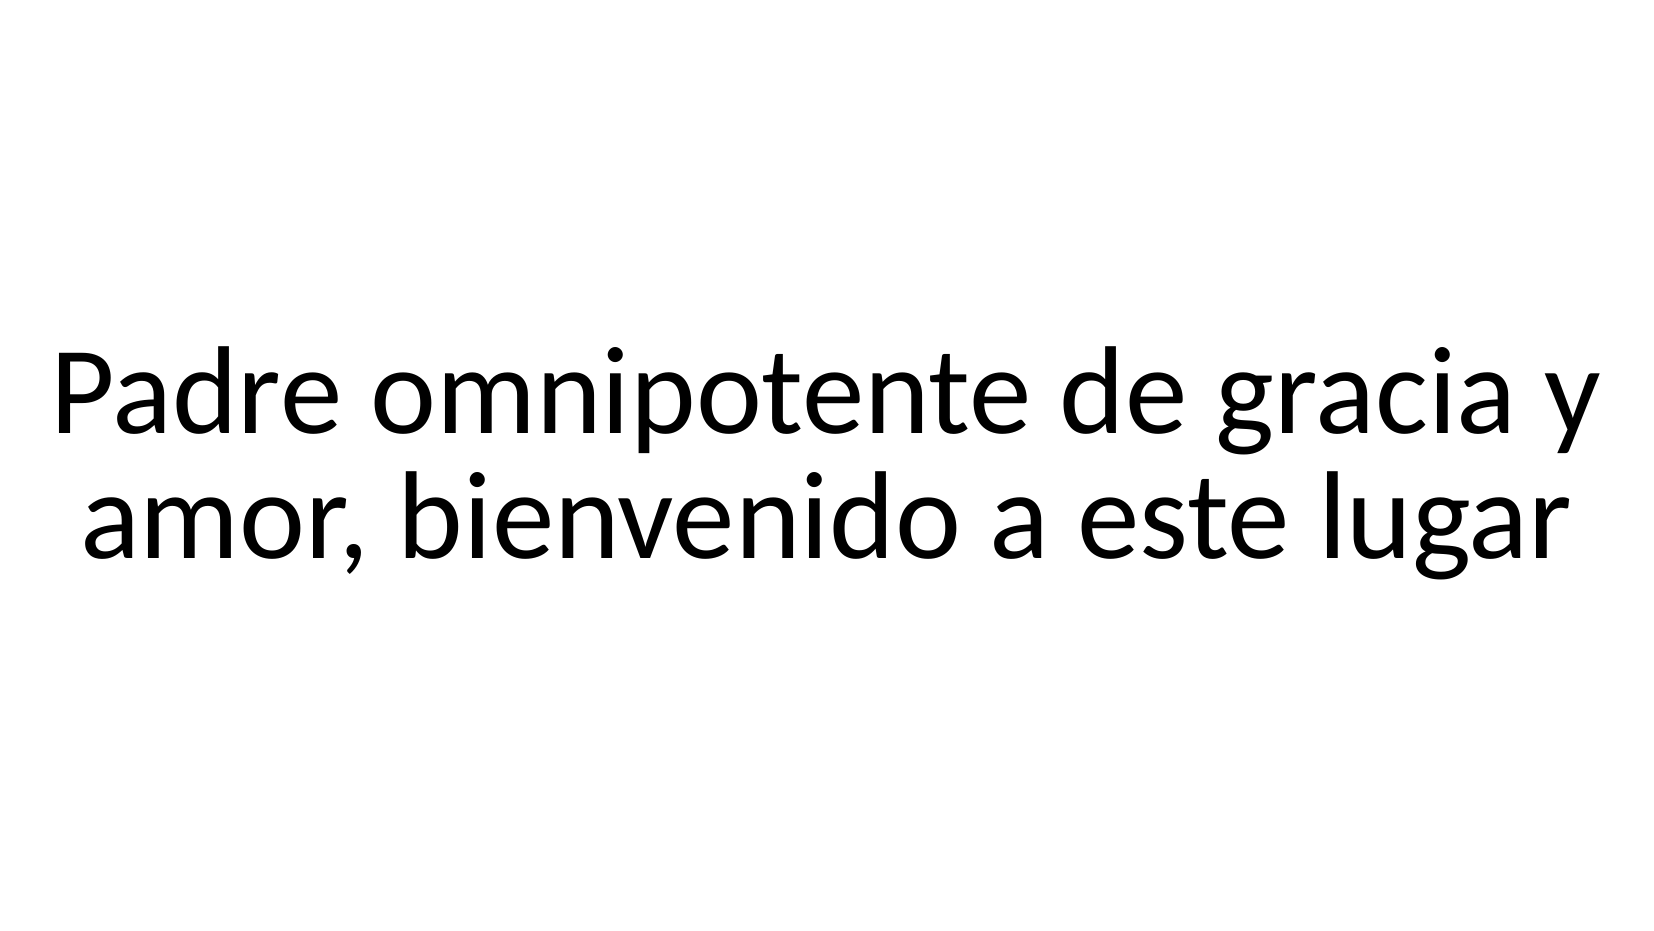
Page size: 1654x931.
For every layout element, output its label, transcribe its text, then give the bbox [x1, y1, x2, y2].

title Padre omnipotente de gracia y amor, bienvenido a este lugar [0, 0, 1654, 931]
